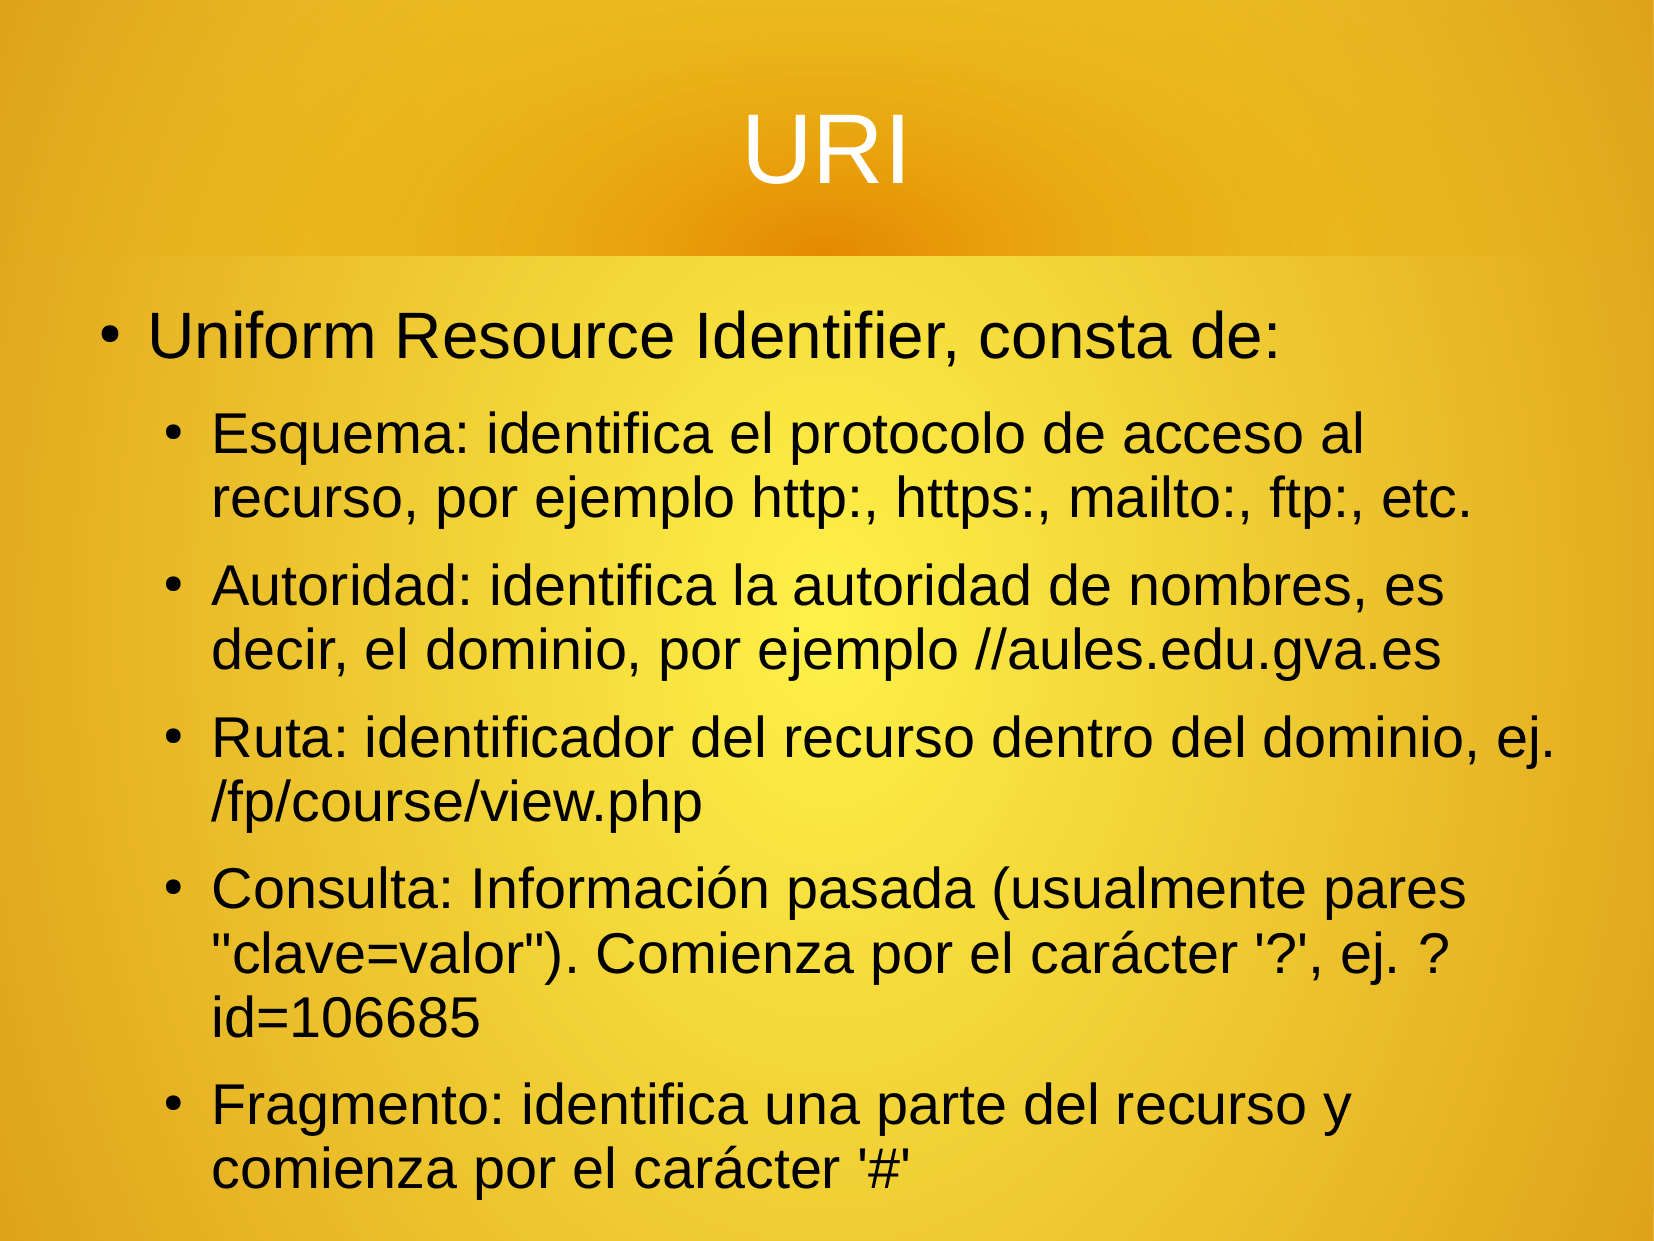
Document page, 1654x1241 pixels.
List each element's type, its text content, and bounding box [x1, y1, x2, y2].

title URI [82, 47, 1571, 252]
list Uniform Resource Identifier, consta de: Esquema: identifica el protocolo de acceso al recurso, por ejemplo http:, https:, mailto:, ftp:, etc. Autoridad: identifica la autoridad de nombres, es decir, el dominio, por ejemplo //aules.edu.gva.es Ruta: identificador del recurso dentro del dominio, ej. /fp/course/view.php Consulta: Información pasada (usualmente pares "clave=valor"). Comienza por el carácter '?', ej. ?id=106685 Fragmento: identifica una parte del recurso y comienza por el carácter '#' [82, 299, 1571, 1217]
